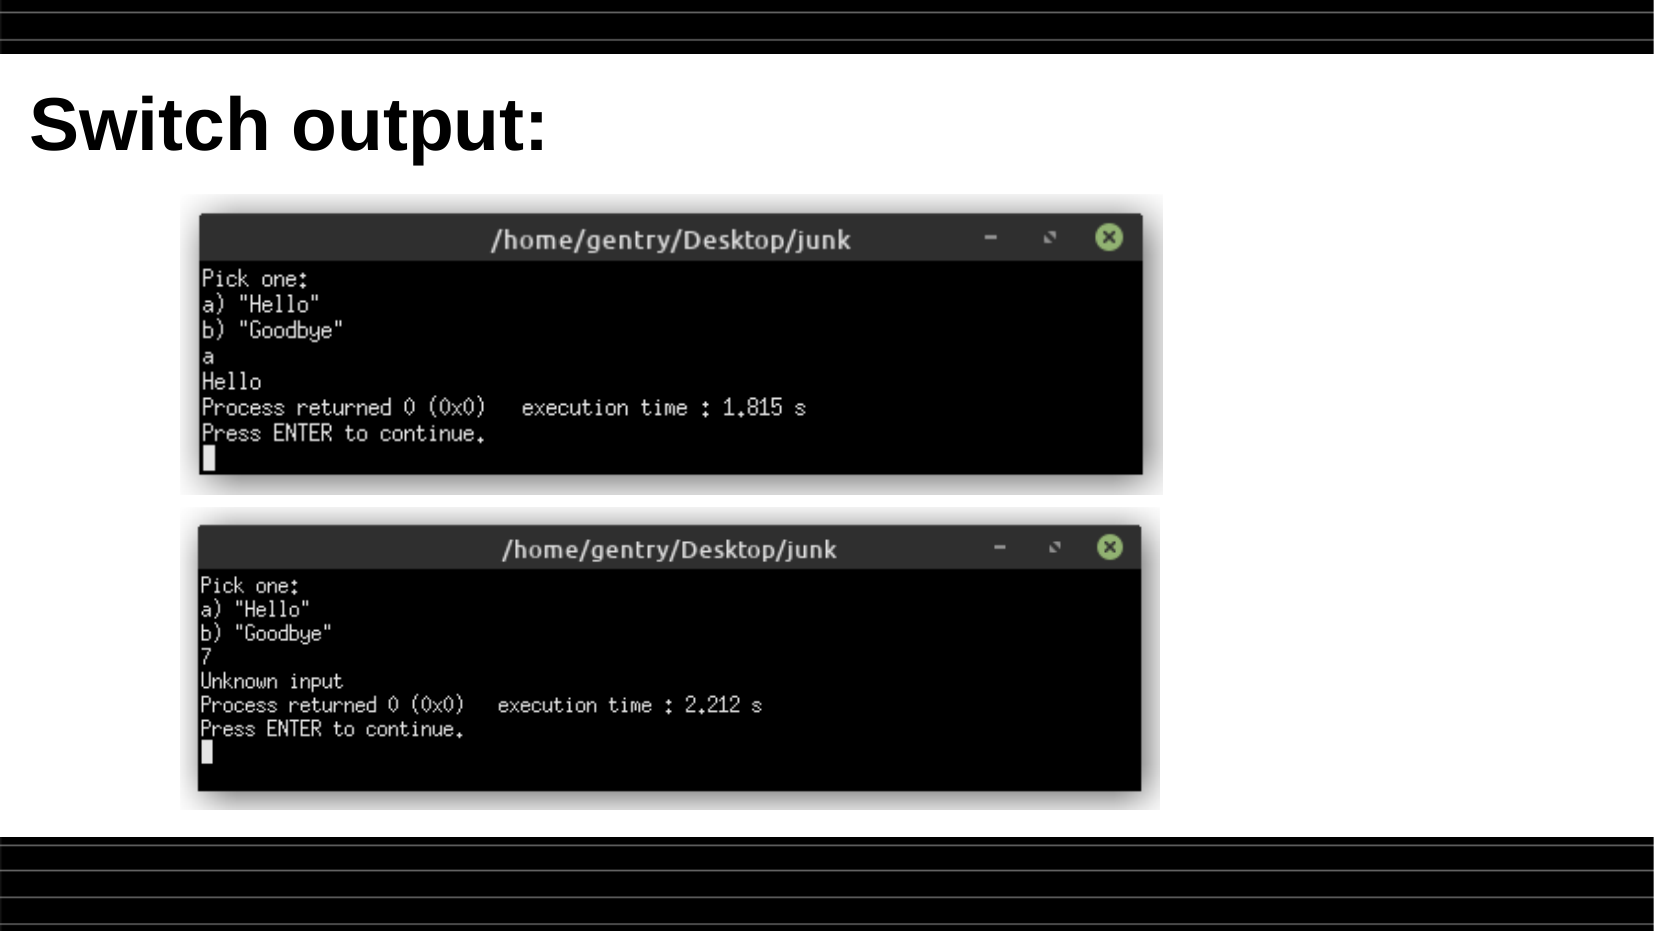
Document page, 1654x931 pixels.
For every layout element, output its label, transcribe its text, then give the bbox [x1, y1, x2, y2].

picture [0, 837, 1654, 931]
picture [0, 0, 1654, 54]
picture [180, 507, 1160, 811]
text_box Switch output: [15, 75, 1591, 174]
picture [180, 194, 1163, 496]
